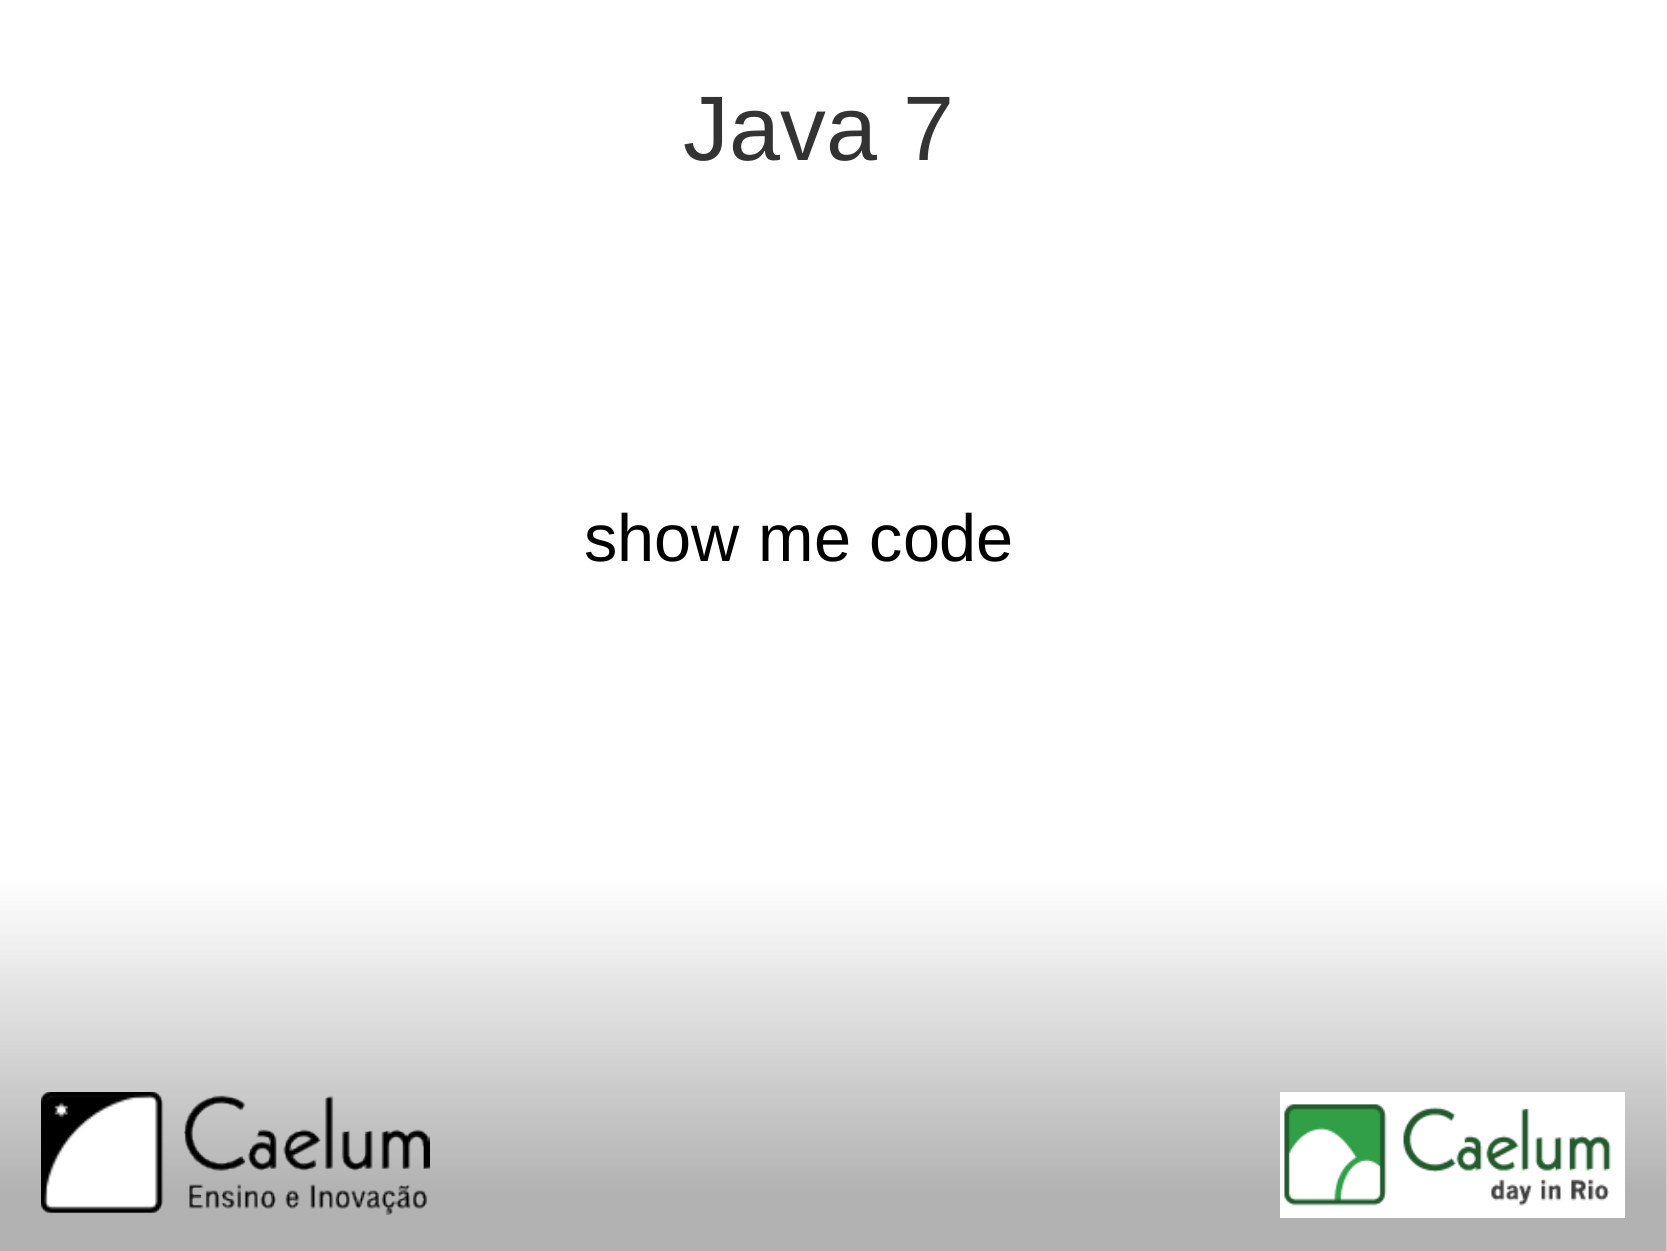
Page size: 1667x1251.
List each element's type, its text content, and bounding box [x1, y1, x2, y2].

picture [0, 0, 1667, 1251]
text_box show me code [561, 478, 1040, 591]
title Java 7 [126, 82, 1512, 283]
